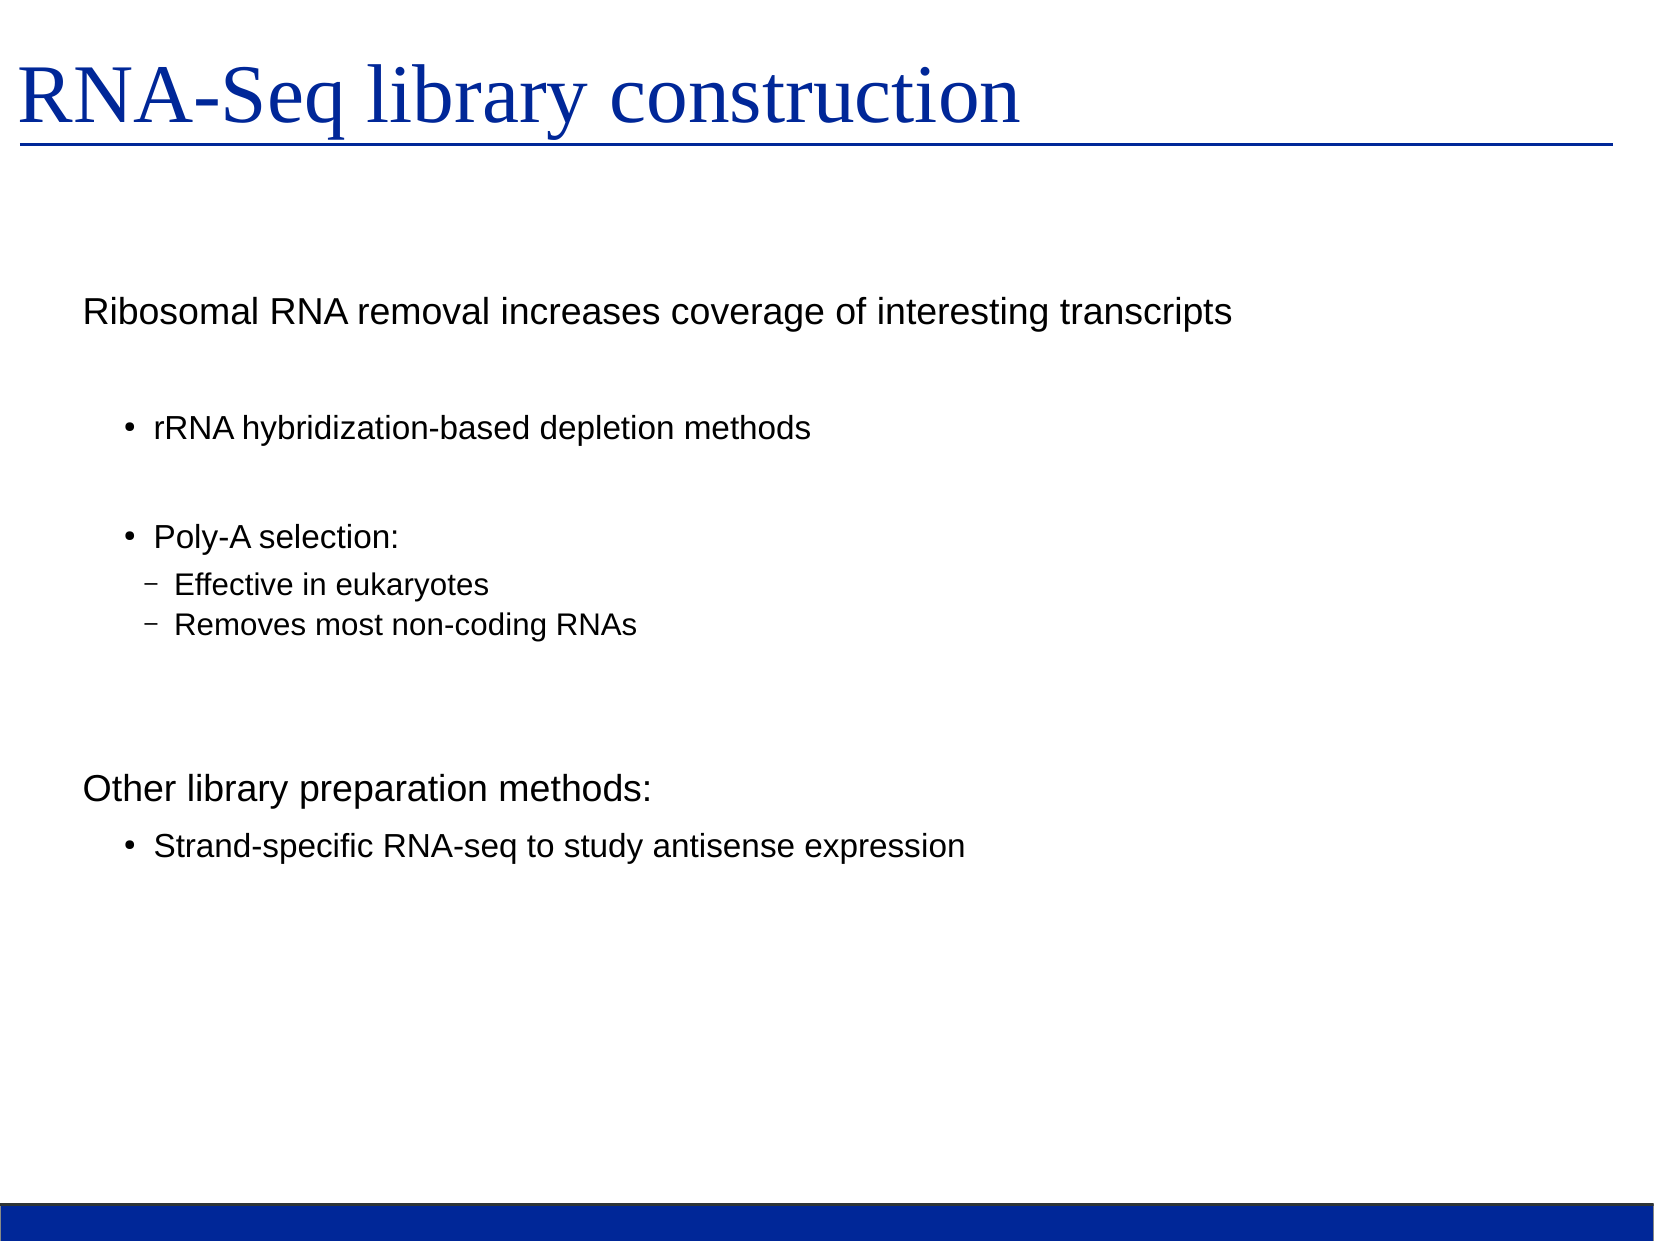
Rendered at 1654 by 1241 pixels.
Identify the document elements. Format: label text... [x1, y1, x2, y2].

title RNA-Seq library construction [17, 0, 1589, 198]
list Ribosomal RNA removal increases coverage of interesting transcripts rRNA hybridization-based depletion methods Poly-A selection: Effective in eukaryotes Removes most non-coding RNAs Other library preparation methods: Strand-specific RNA-seq to study antisense expression [82, 290, 1571, 1109]
